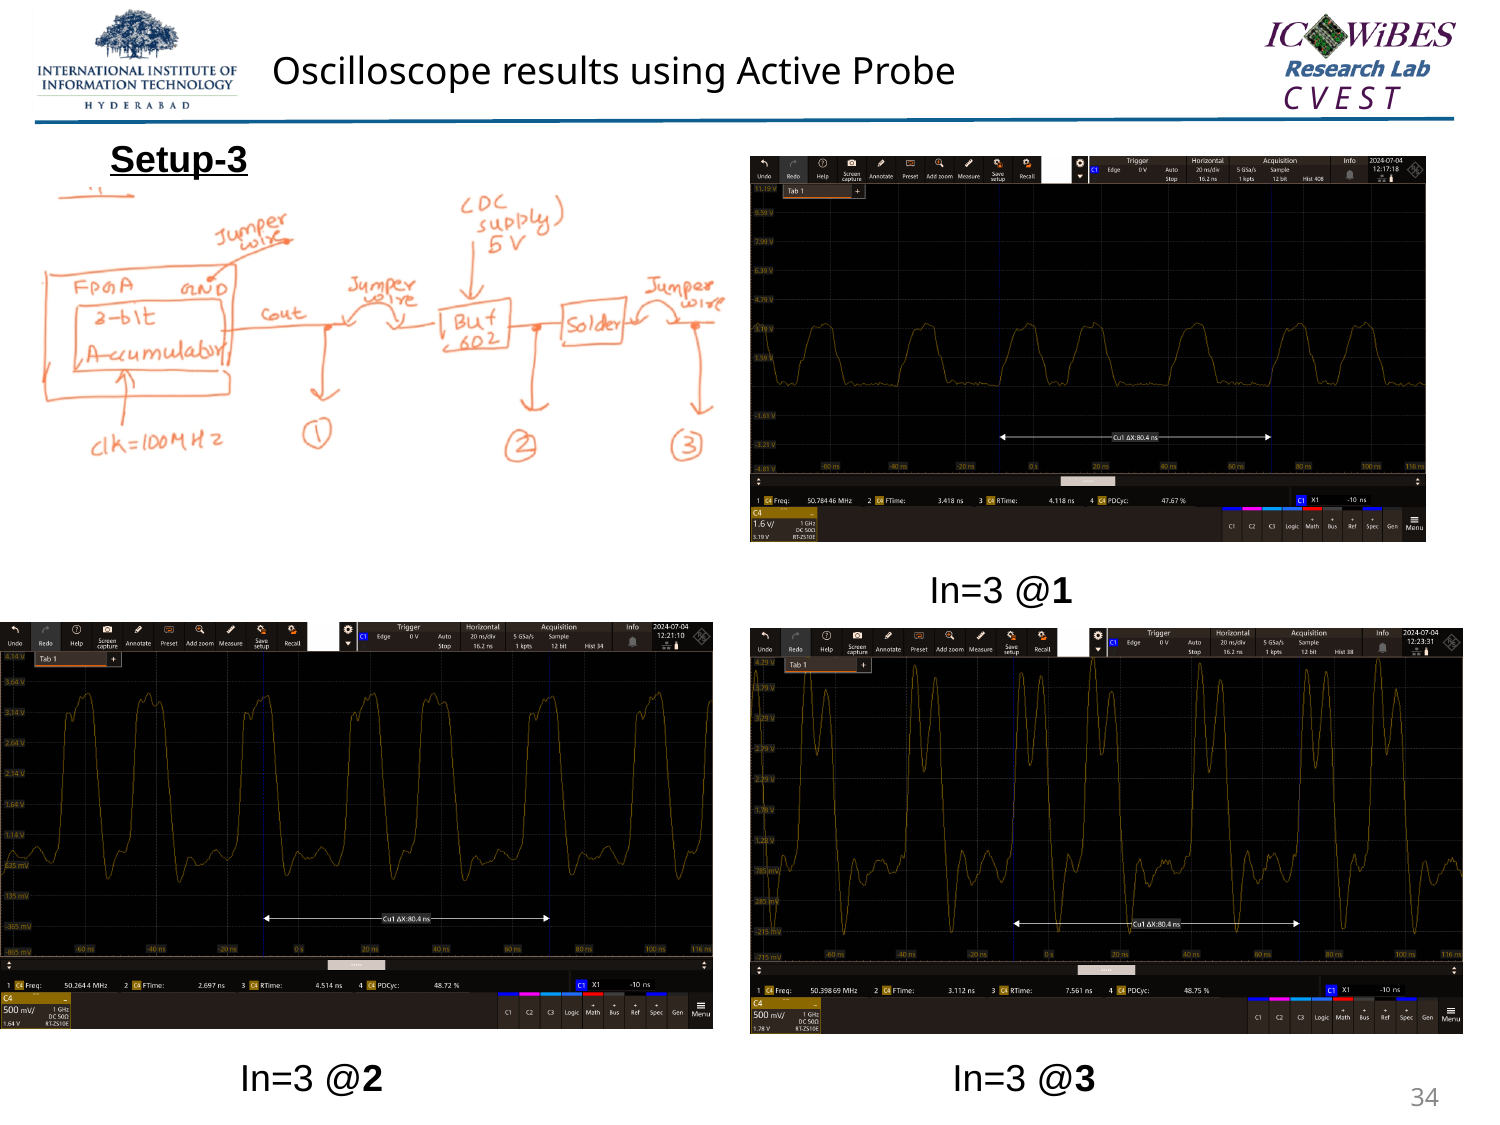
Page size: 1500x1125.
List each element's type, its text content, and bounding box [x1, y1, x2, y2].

picture [1261, 12, 1458, 82]
picture [37, 187, 728, 532]
text_box In=3 @1 [914, 562, 1088, 620]
slide_number <number> [1329, 1074, 1455, 1123]
text_box In=3 @2 [225, 1050, 398, 1107]
picture [0, 622, 713, 1029]
picture [750, 628, 1463, 1034]
text_box In=3 @3 [937, 1050, 1111, 1107]
picture [750, 156, 1426, 542]
text_box Setup-3 [95, 130, 263, 187]
title Oscilloscope results using Active Probe [256, 26, 1201, 113]
picture [31, 2, 247, 115]
